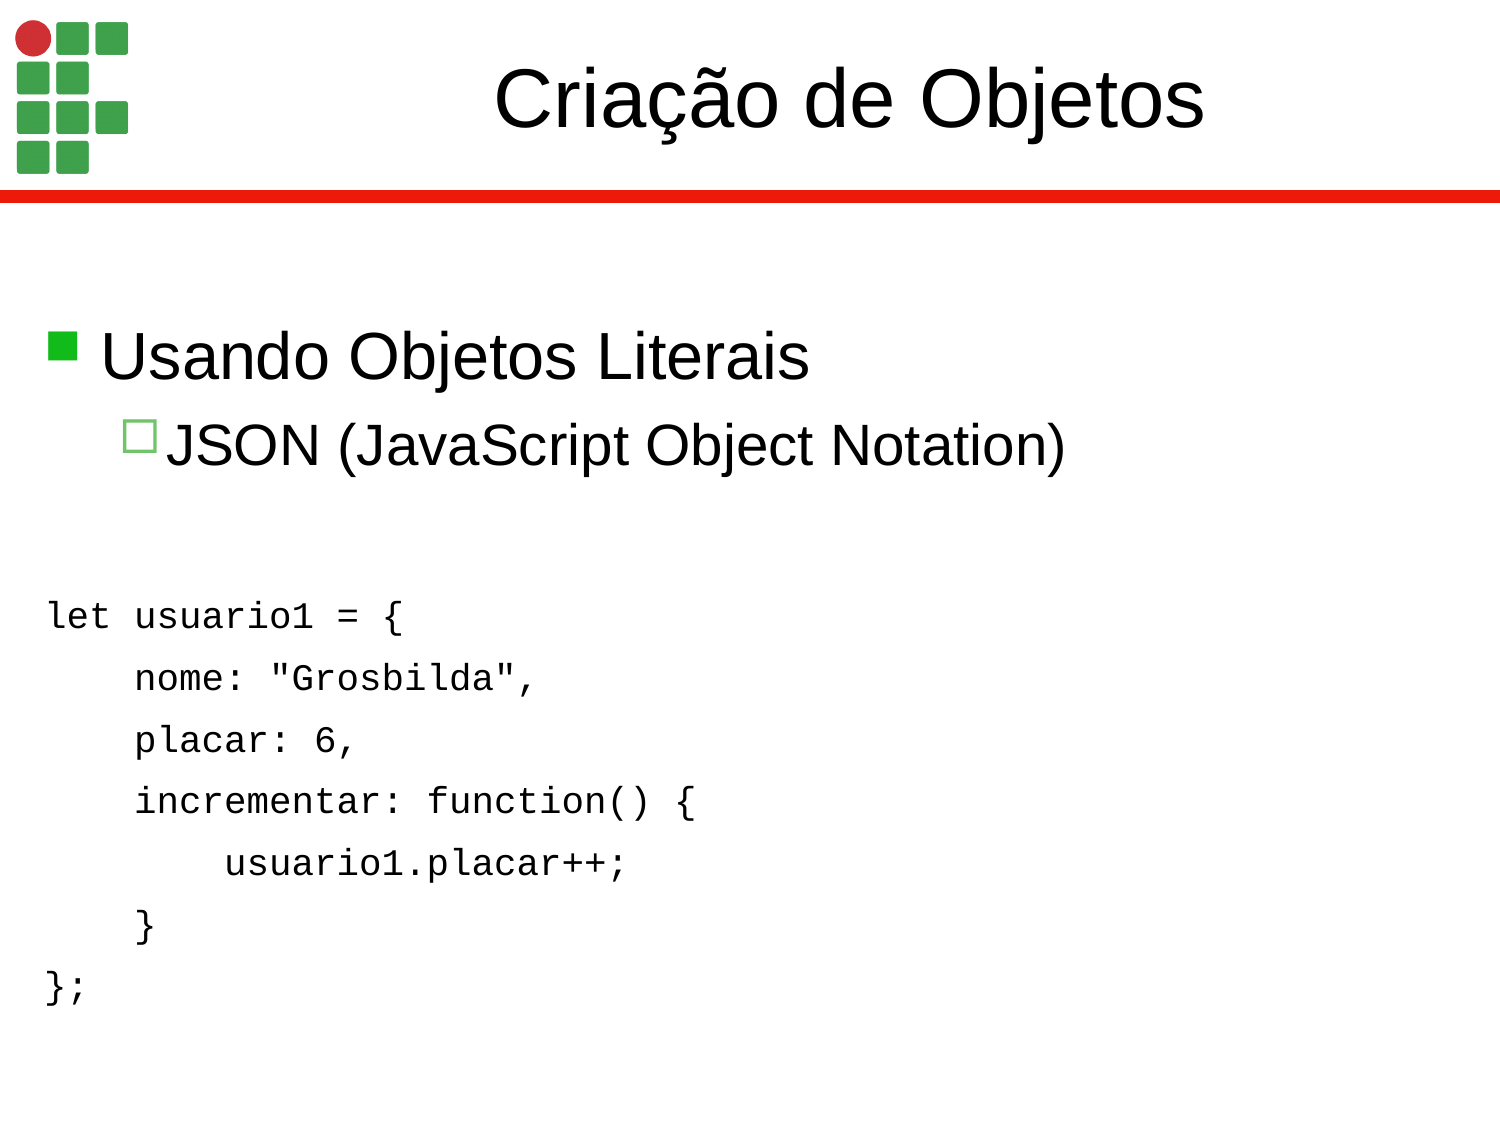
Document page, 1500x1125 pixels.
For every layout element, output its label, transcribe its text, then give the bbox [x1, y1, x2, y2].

title Criação de Objetos [230, 0, 1471, 202]
list Usando Objetos Literais JSON (JavaScript Object Notation) let usuario1 = { nome: "Grosbilda", placar: 6, incrementar: function() { usuario1.placar++; } }; [29, 207, 1471, 1087]
picture [14, 16, 130, 178]
